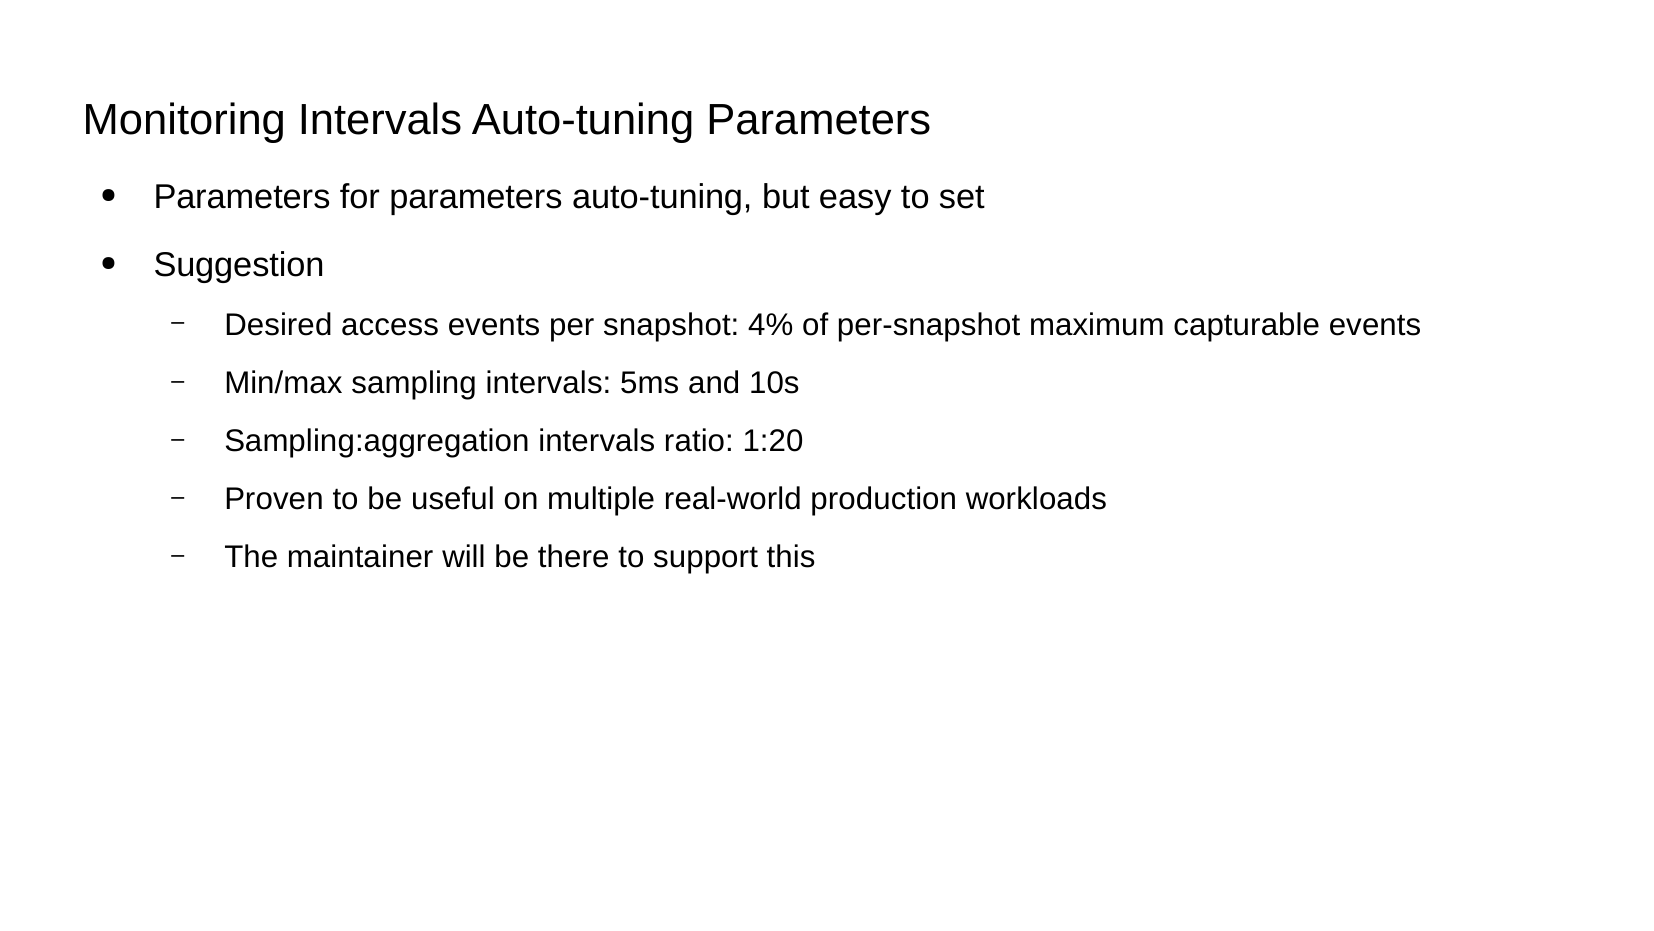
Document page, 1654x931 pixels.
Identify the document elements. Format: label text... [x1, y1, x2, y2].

title Monitoring Intervals Auto-tuning Parameters [82, 81, 1571, 157]
list Parameters for parameters auto-tuning, but easy to set Suggestion Desired access events per snapshot: 4% of per-snapshot maximum capturable events Min/max sampling intervals: 5ms and 10s Sampling:aggregation intervals ratio: 1:20 Proven to be useful on multiple real-world production workloads The maintainer will be there to support this [82, 177, 1571, 833]
